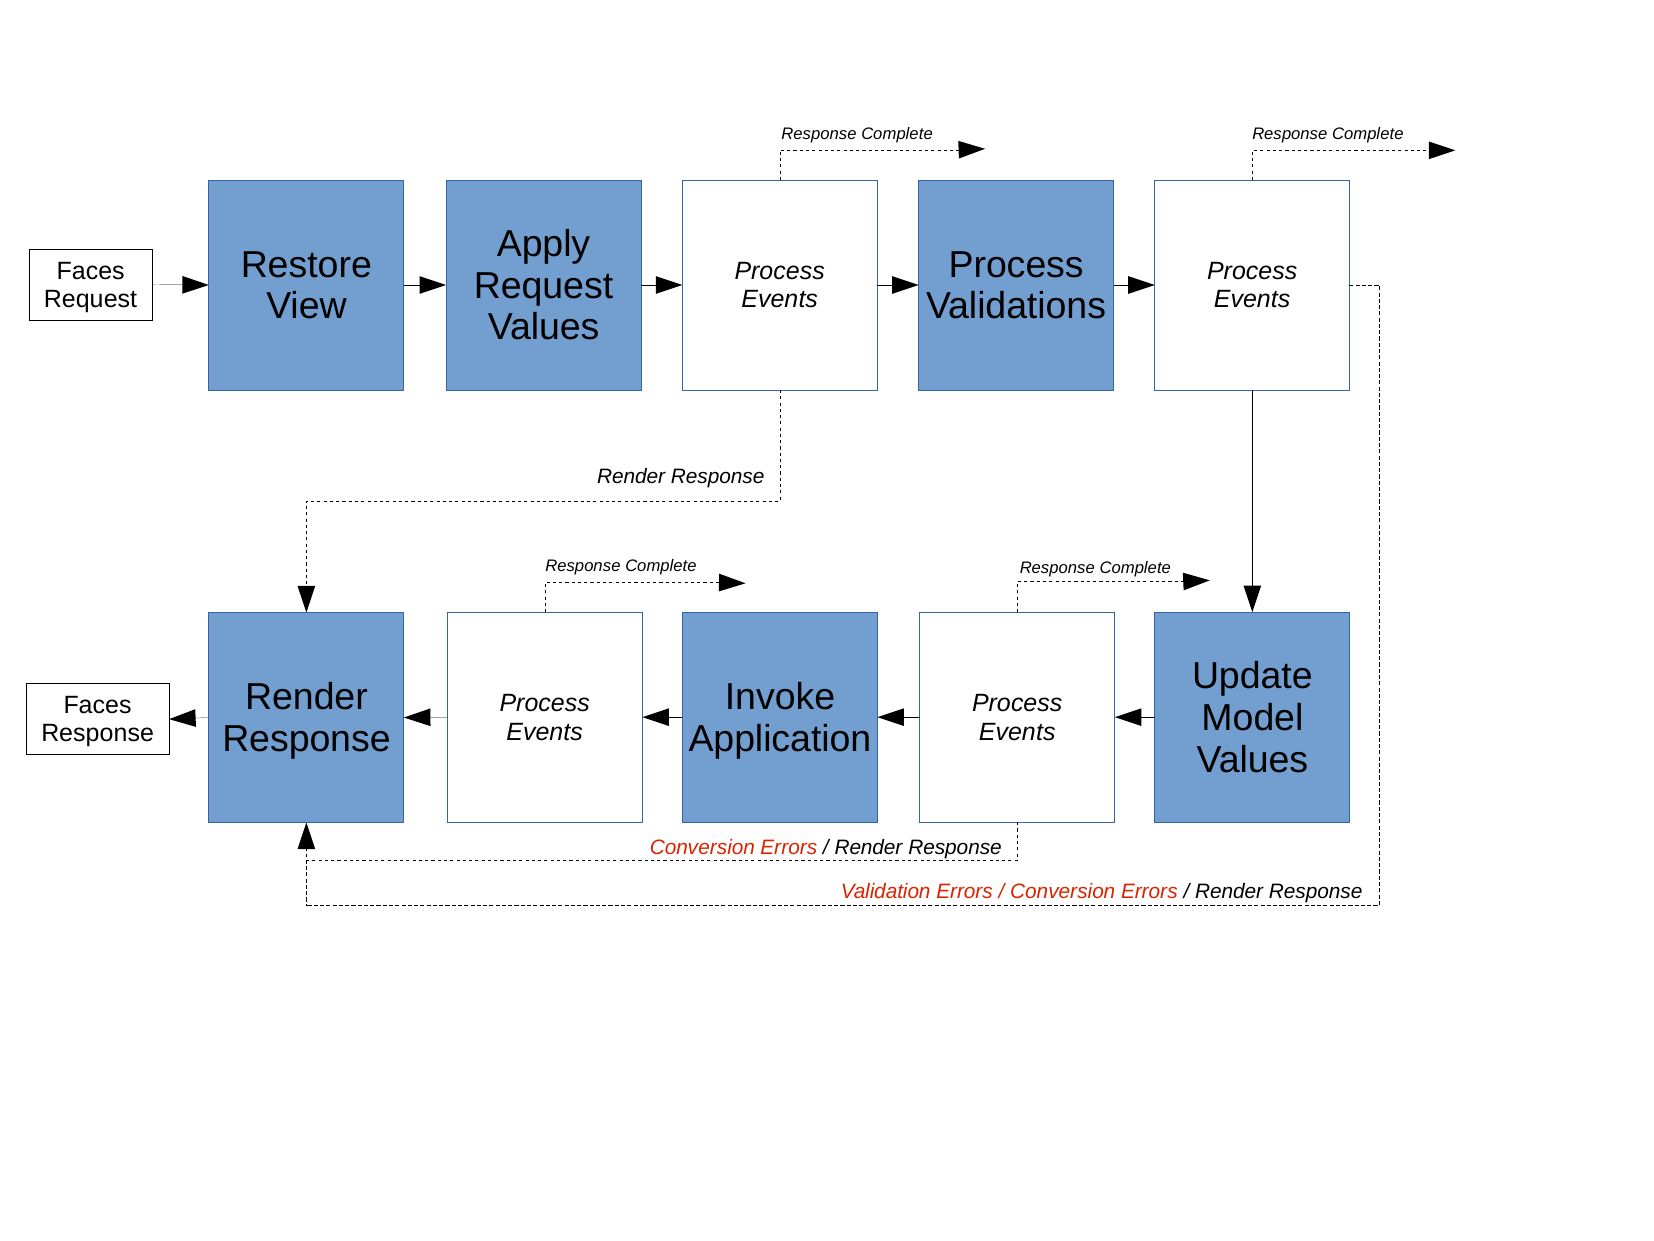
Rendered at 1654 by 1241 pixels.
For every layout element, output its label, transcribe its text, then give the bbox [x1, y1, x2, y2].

text_box Validation Errors / Conversion Errors / Render Response [826, 872, 1381, 911]
text_box Render Response [208, 612, 404, 823]
text_box Process Events [1154, 180, 1350, 391]
text_box Process Validations [918, 180, 1114, 391]
text_box Faces Request [29, 249, 152, 320]
text_box Process Events [919, 612, 1115, 823]
text_box Render Response [582, 456, 780, 496]
text_box Response Complete [1005, 551, 1186, 590]
text_box Update Model Values [1154, 612, 1350, 823]
text_box Conversion Errors / Render Response [634, 828, 1019, 867]
text_box Response Complete [1237, 117, 1419, 151]
text_box Process Events [682, 180, 878, 391]
text_box Apply Request Values [446, 180, 642, 391]
text_box Response Complete [530, 549, 712, 583]
text_box Invoke Application [682, 612, 878, 823]
text_box Faces Response [26, 683, 169, 755]
text_box Response Complete [766, 117, 948, 151]
text_box Process Events [447, 612, 643, 823]
text_box Restore View [208, 180, 404, 391]
